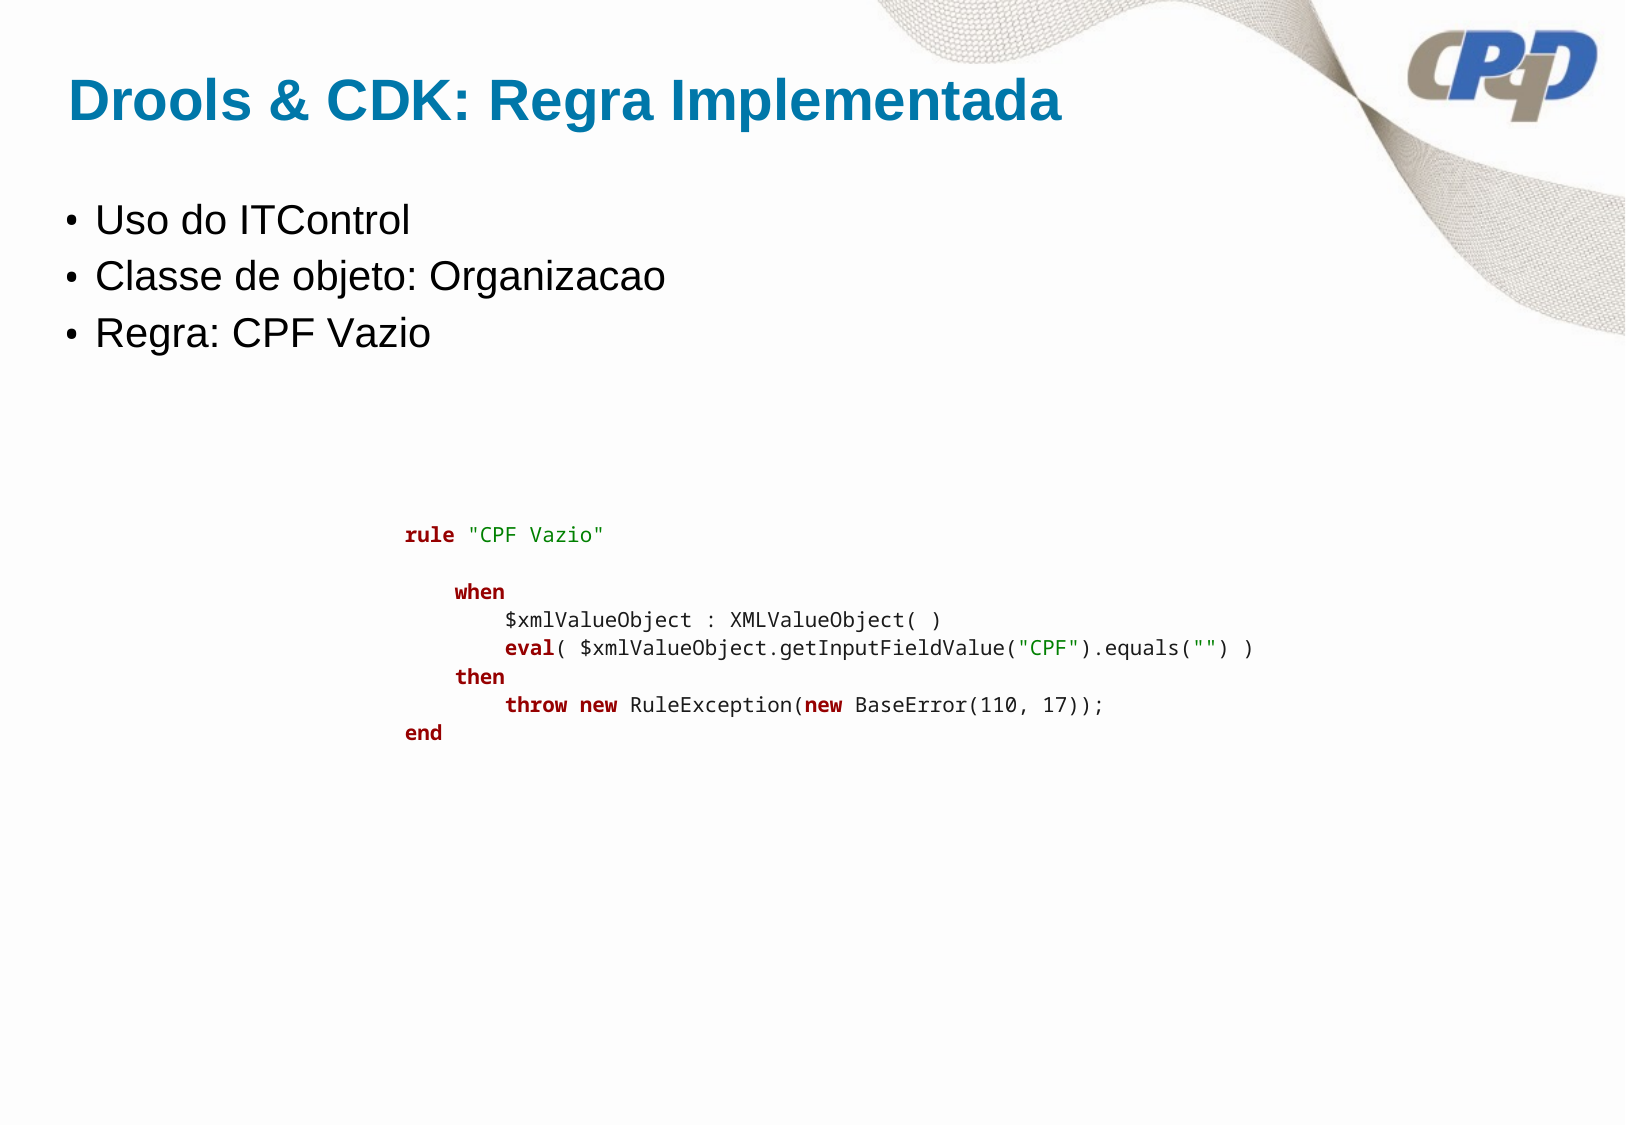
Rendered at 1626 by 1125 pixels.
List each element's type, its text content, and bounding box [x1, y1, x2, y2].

list Uso do ITControl Classe de objeto: Organizacao Regra: CPF Vazio [63, 196, 1544, 650]
title Drools & CDK: Regra Implementada [68, 57, 1288, 143]
picture [0, 0, 1626, 1125]
text_box rule "CPF Vazio" when $xmlValueObject : XMLValueObject( ) eval( $xmlValueObject.getInputFieldValue("CPF").equals("") ) then throw new RuleException(new BaseError(110, 17)); end [390, 529, 1270, 739]
